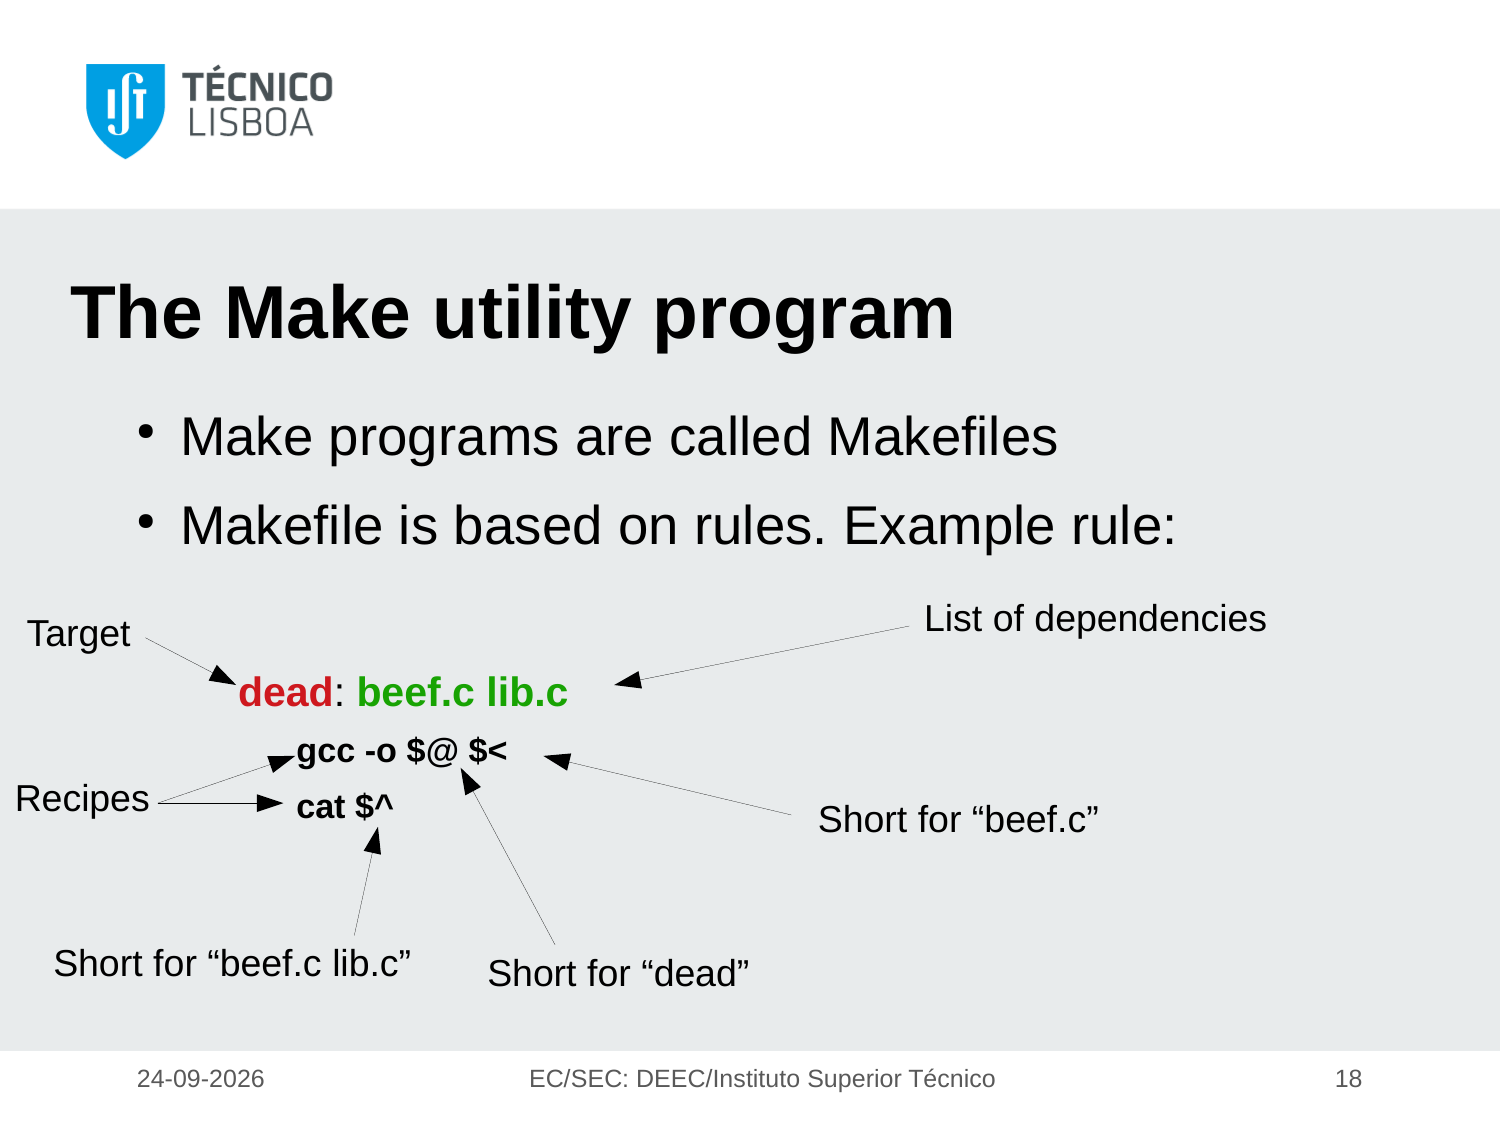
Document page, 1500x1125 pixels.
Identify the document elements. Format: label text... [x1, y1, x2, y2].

picture [0, 0, 1500, 1125]
text_box List of dependencies [909, 590, 1283, 648]
footer EC/SEC: DEEC/Instituto Superior Técnico [512, 1052, 1021, 1103]
slide_number 24-09-2020 [121, 1052, 425, 1103]
slide_number <number> [1077, 1052, 1378, 1103]
text_box Target [11, 604, 146, 662]
title The Make utility program [55, 237, 1312, 381]
text_box Short for “beef.c lib.c” [38, 935, 438, 993]
text_box Short for “dead” [472, 944, 765, 1002]
text_box Short for “beef.c” [803, 791, 1125, 849]
text_box Recipes [0, 769, 166, 827]
list Make programs are called Makefiles Makefile is based on rules. Example rule: dead: beef.c lib.c gcc -o $@ $< cat $^ [121, 400, 1378, 1005]
